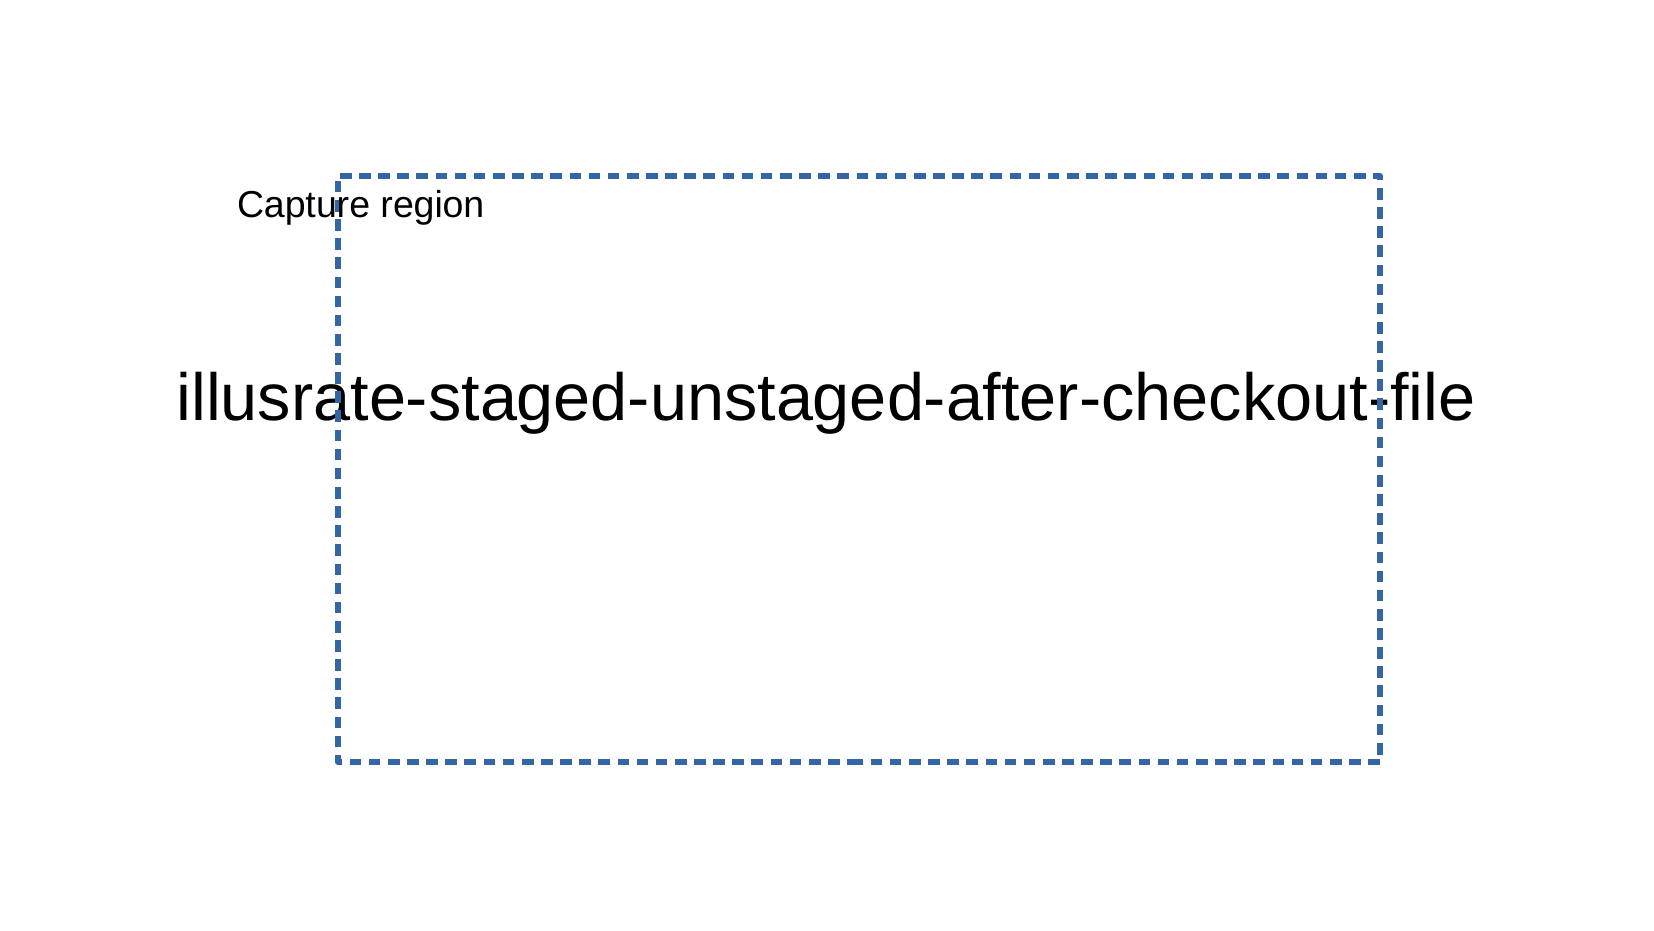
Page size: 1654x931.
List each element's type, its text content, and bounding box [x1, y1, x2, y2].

text_box Capture region [222, 175, 500, 233]
subtitle illusrate-staged-unstaged-after-checkout-file [82, 37, 1571, 757]
